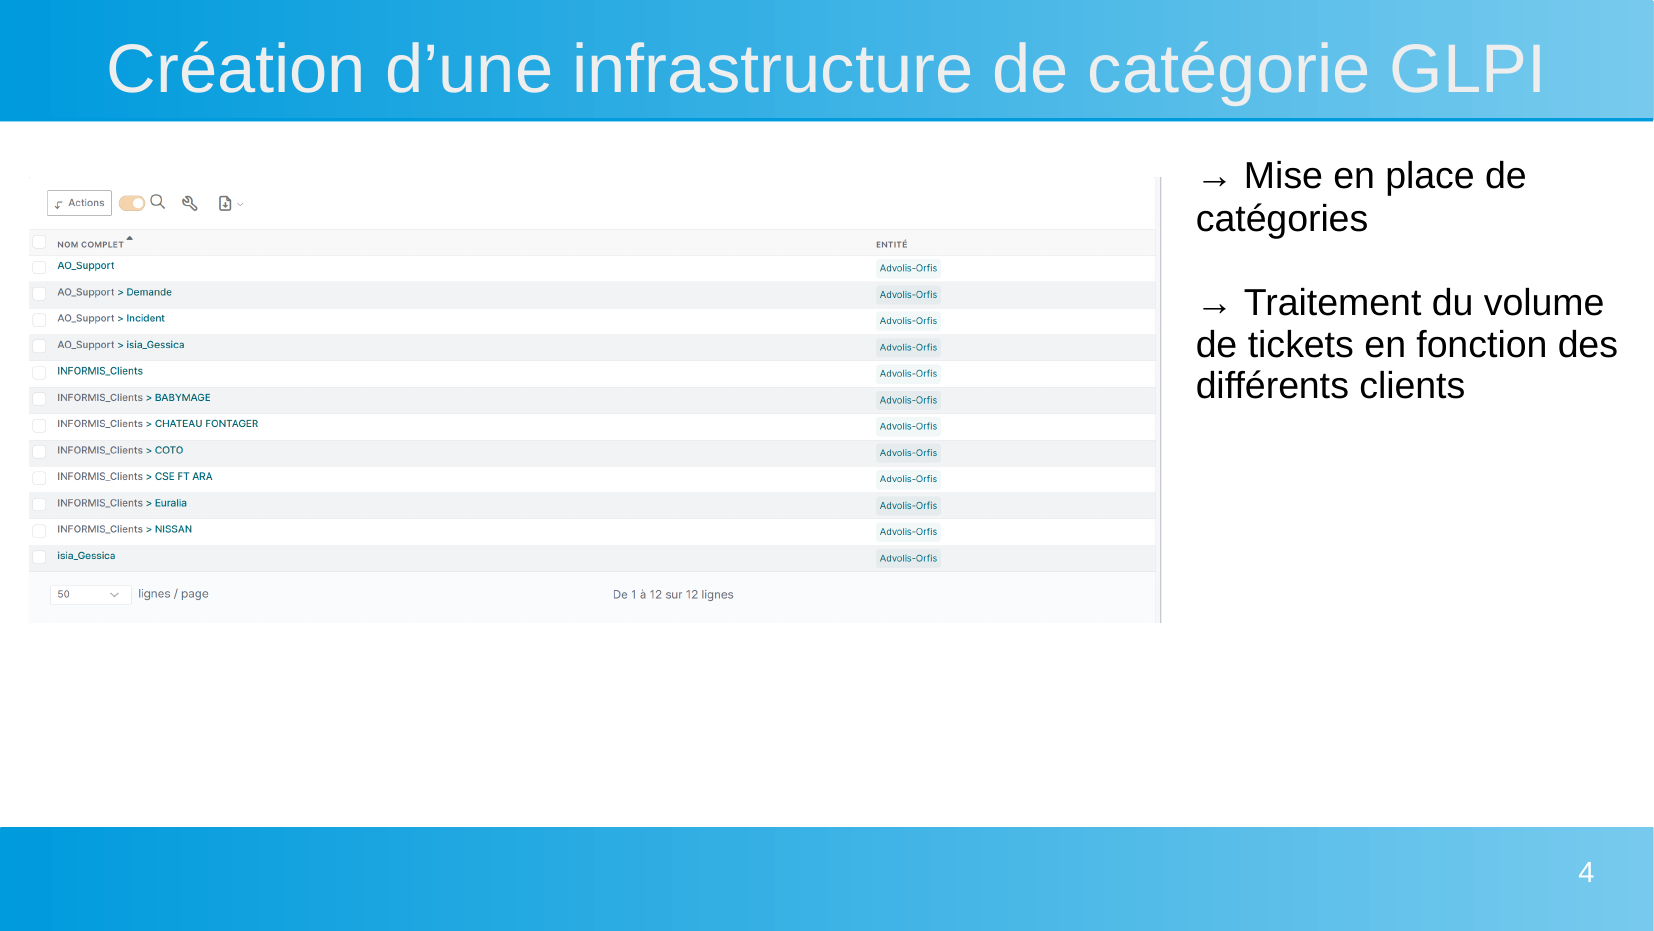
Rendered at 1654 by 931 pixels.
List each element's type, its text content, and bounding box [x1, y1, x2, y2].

text_box → Mise en place de catégories → Traitement du volume de tickets en fonction des différents clients [1181, 147, 1654, 798]
picture [29, 177, 1162, 623]
title Création d’une infrastructure de catégorie GLPI [59, 29, 1595, 108]
